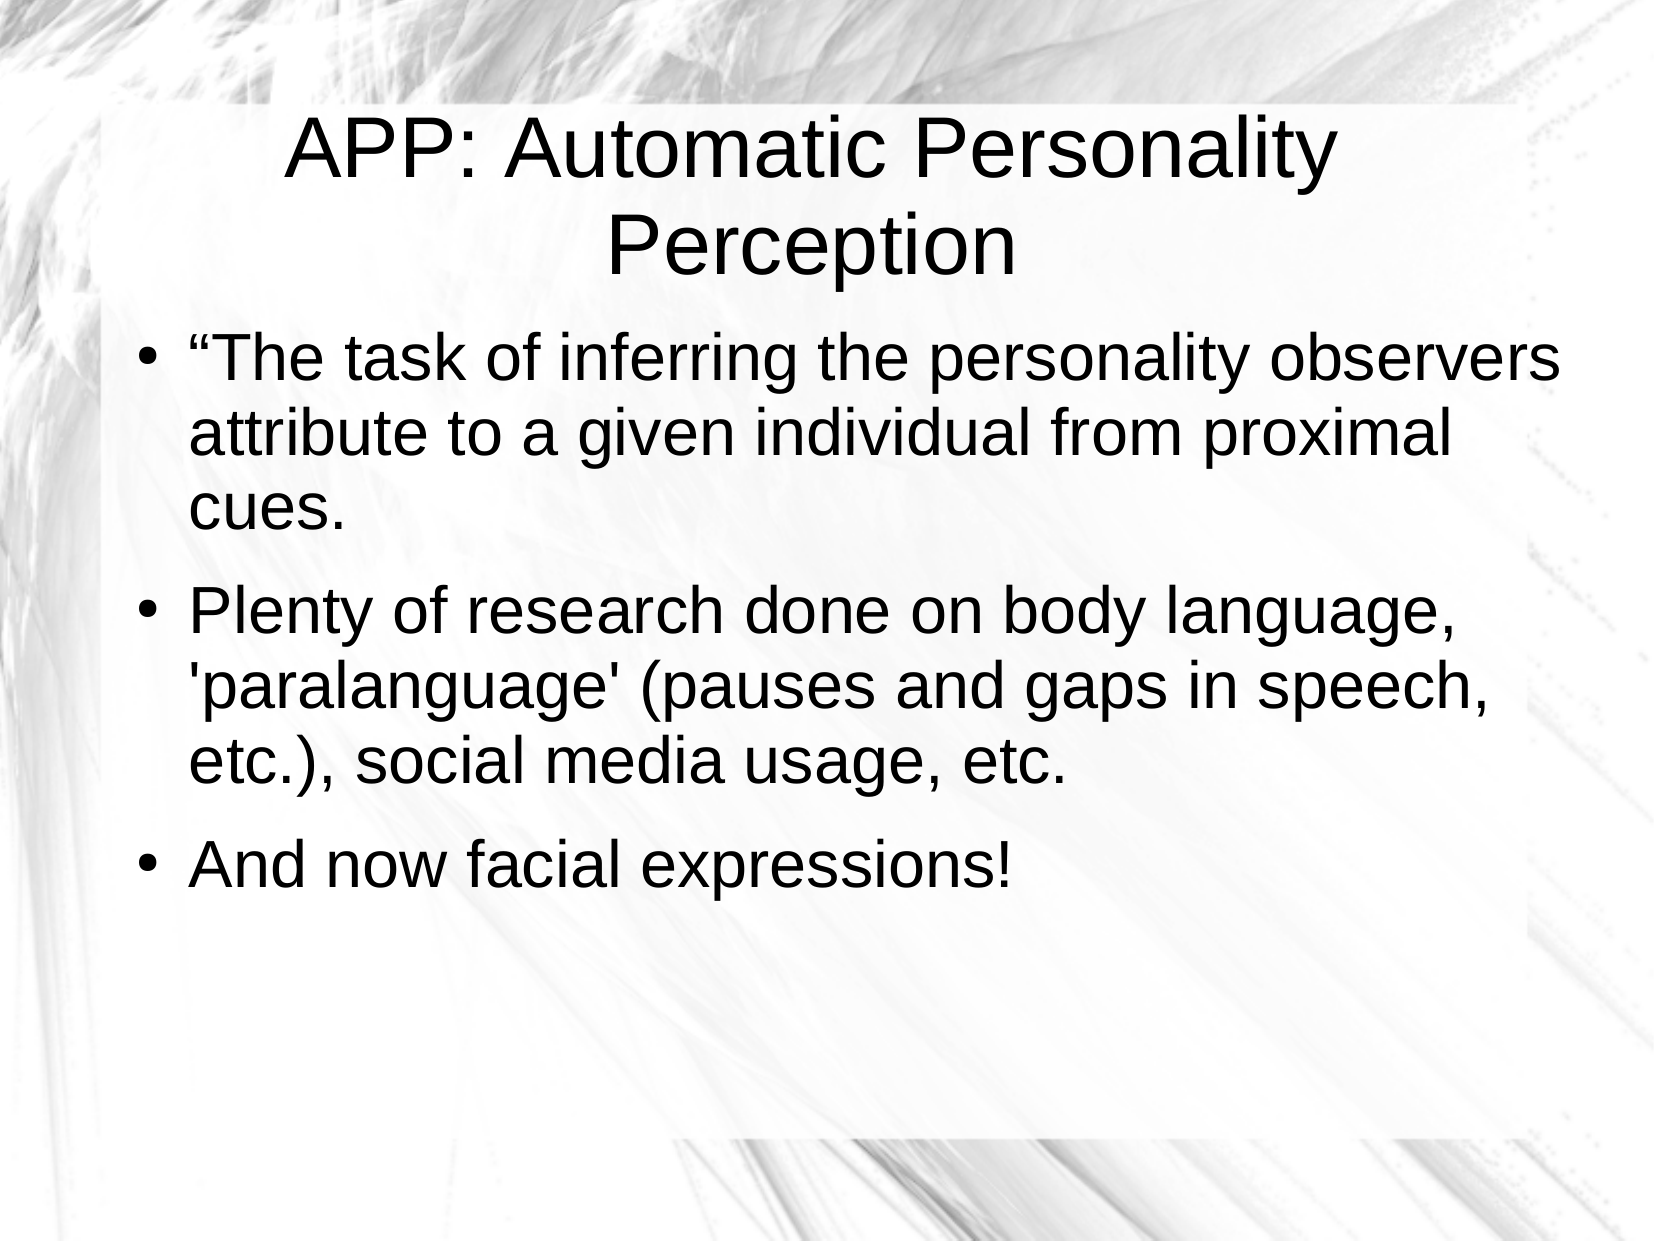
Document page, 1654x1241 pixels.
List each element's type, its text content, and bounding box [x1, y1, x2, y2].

list “The task of inferring the personality observers attribute to a given individual from proximal cues. Plenty of research done on body language, 'paralanguage' (pauses and gaps in speech, etc.), social media usage, etc. And now facial expressions! [118, 319, 1571, 945]
title APP: Automatic Personality Perception [118, 99, 1506, 293]
picture [0, 0, 1654, 1241]
